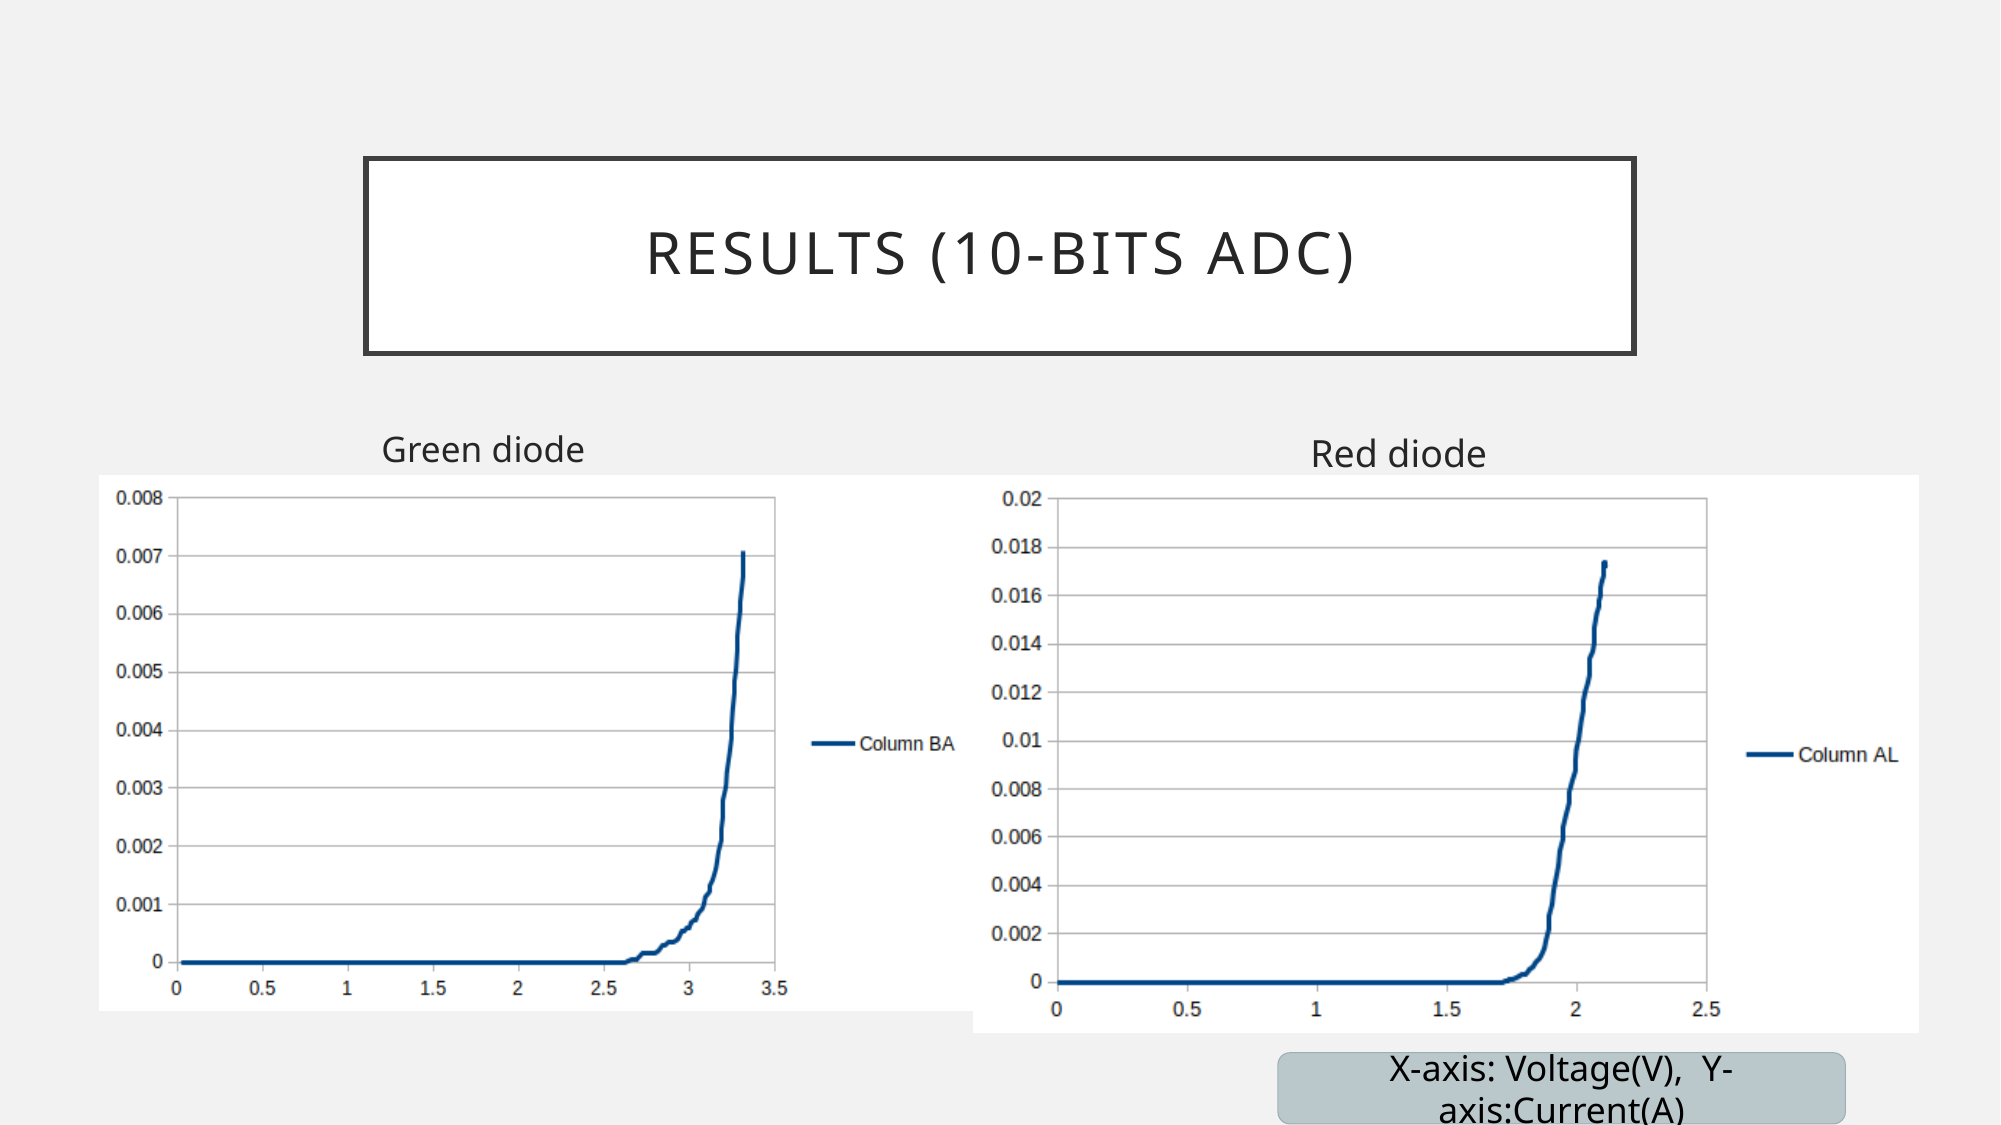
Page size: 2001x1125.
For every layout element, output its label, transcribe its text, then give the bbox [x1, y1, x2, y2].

text_box Red diode [1295, 422, 1539, 490]
title Results (10-bits ADC) [366, 158, 1634, 354]
text_box X-axis: Voltage(V), Y-axis:Current(A) [1277, 1052, 1846, 1124]
text_box Green diode [366, 419, 610, 487]
picture [99, 475, 1919, 1033]
